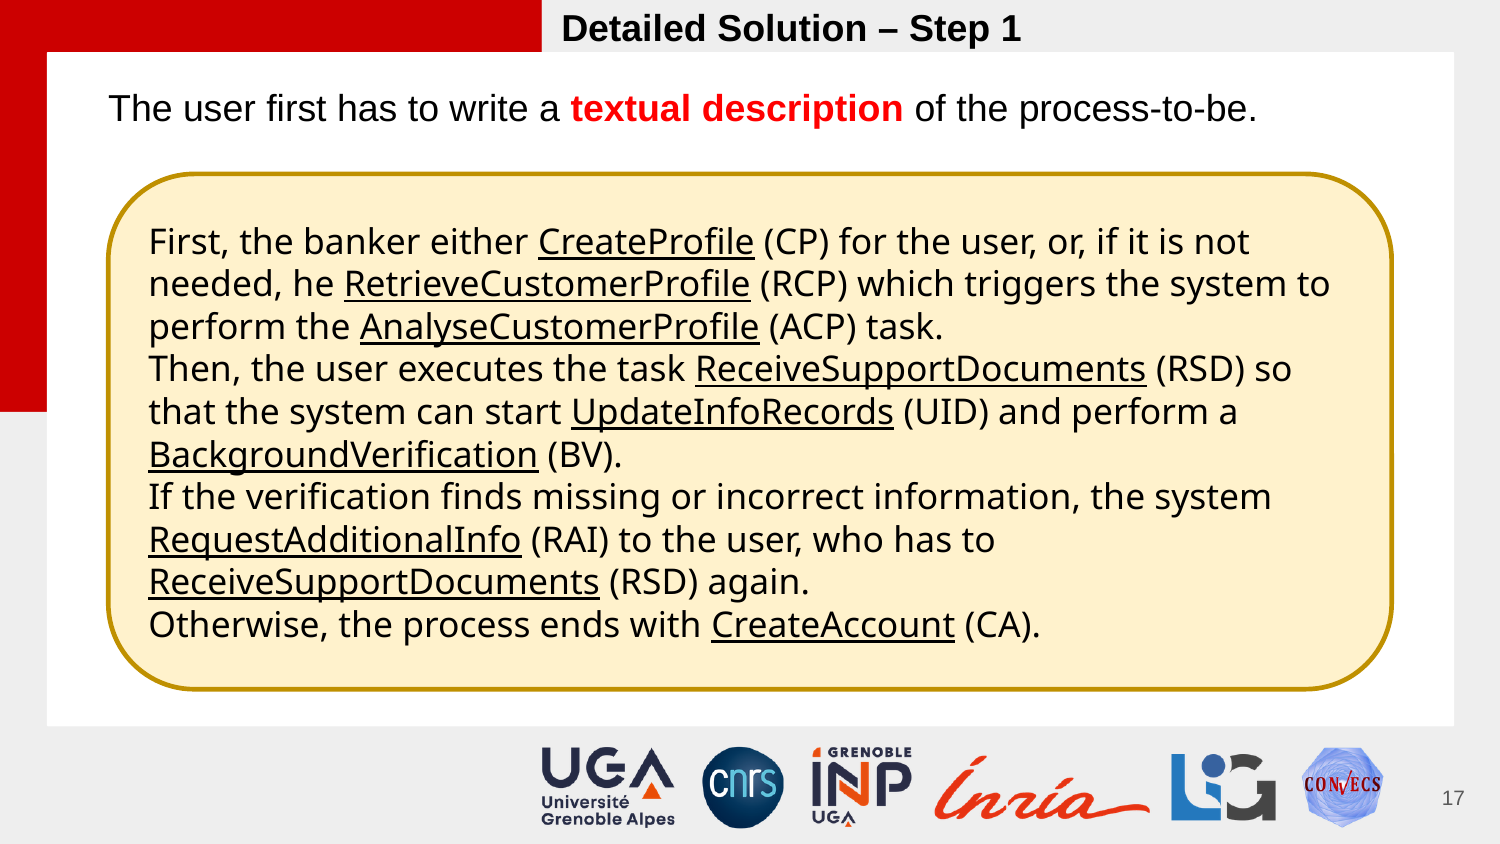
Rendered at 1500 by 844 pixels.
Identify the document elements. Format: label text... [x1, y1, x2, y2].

text_box First, the banker either CreateProfile (CP) for the user, or, if it is not needed, he RetrieveCustomerProfile (RCP) which triggers the system to perform the AnalyseCustomerProfile (ACP) task. Then, the user executes the task ReceiveSupportDocuments (RSD) so that the system can start UpdateInfoRecords (UID) and perform a BackgroundVerification (BV). If the verification finds missing or incorrect information, the system RequestAdditionalInfo (RAI) to the user, who has to ReceiveSupportDocuments (RSD) again. Otherwise, the process ends with CreateAccount (CA). [108, 173, 1392, 690]
text_box The user first has to write a textual description of the process-to-be. [93, 80, 1377, 136]
picture [0, 0, 1500, 844]
slide_number <numéro> [1389, 764, 1480, 830]
text_box Detailed Solution – Step 1 [546, 0, 1441, 55]
